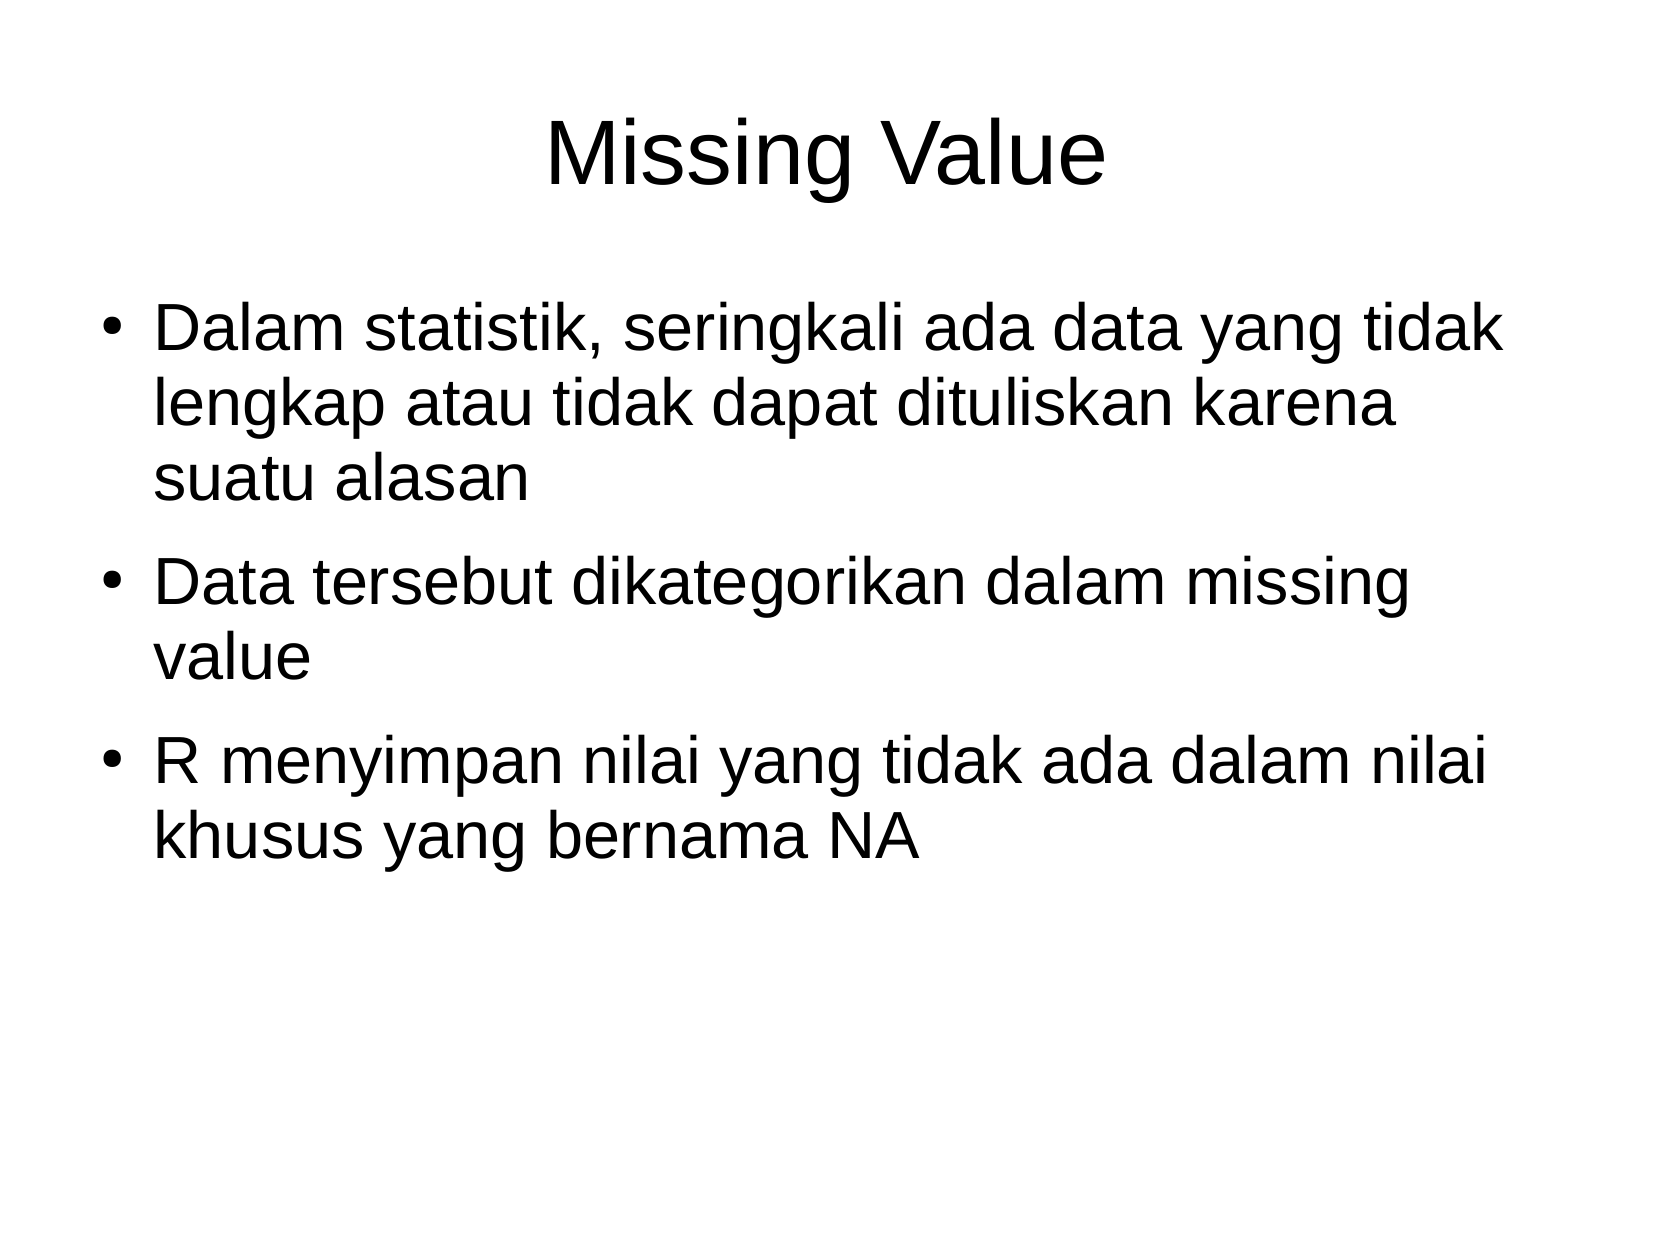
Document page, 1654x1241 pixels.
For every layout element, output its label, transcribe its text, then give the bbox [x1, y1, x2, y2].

title Missing Value [82, 49, 1571, 257]
list Dalam statistik, seringkali ada data yang tidak lengkap atau tidak dapat dituliskan karena suatu alasan Data tersebut dikategorikan dalam missing value R menyimpan nilai yang tidak ada dalam nilai khusus yang bernama NA [82, 290, 1571, 1010]
